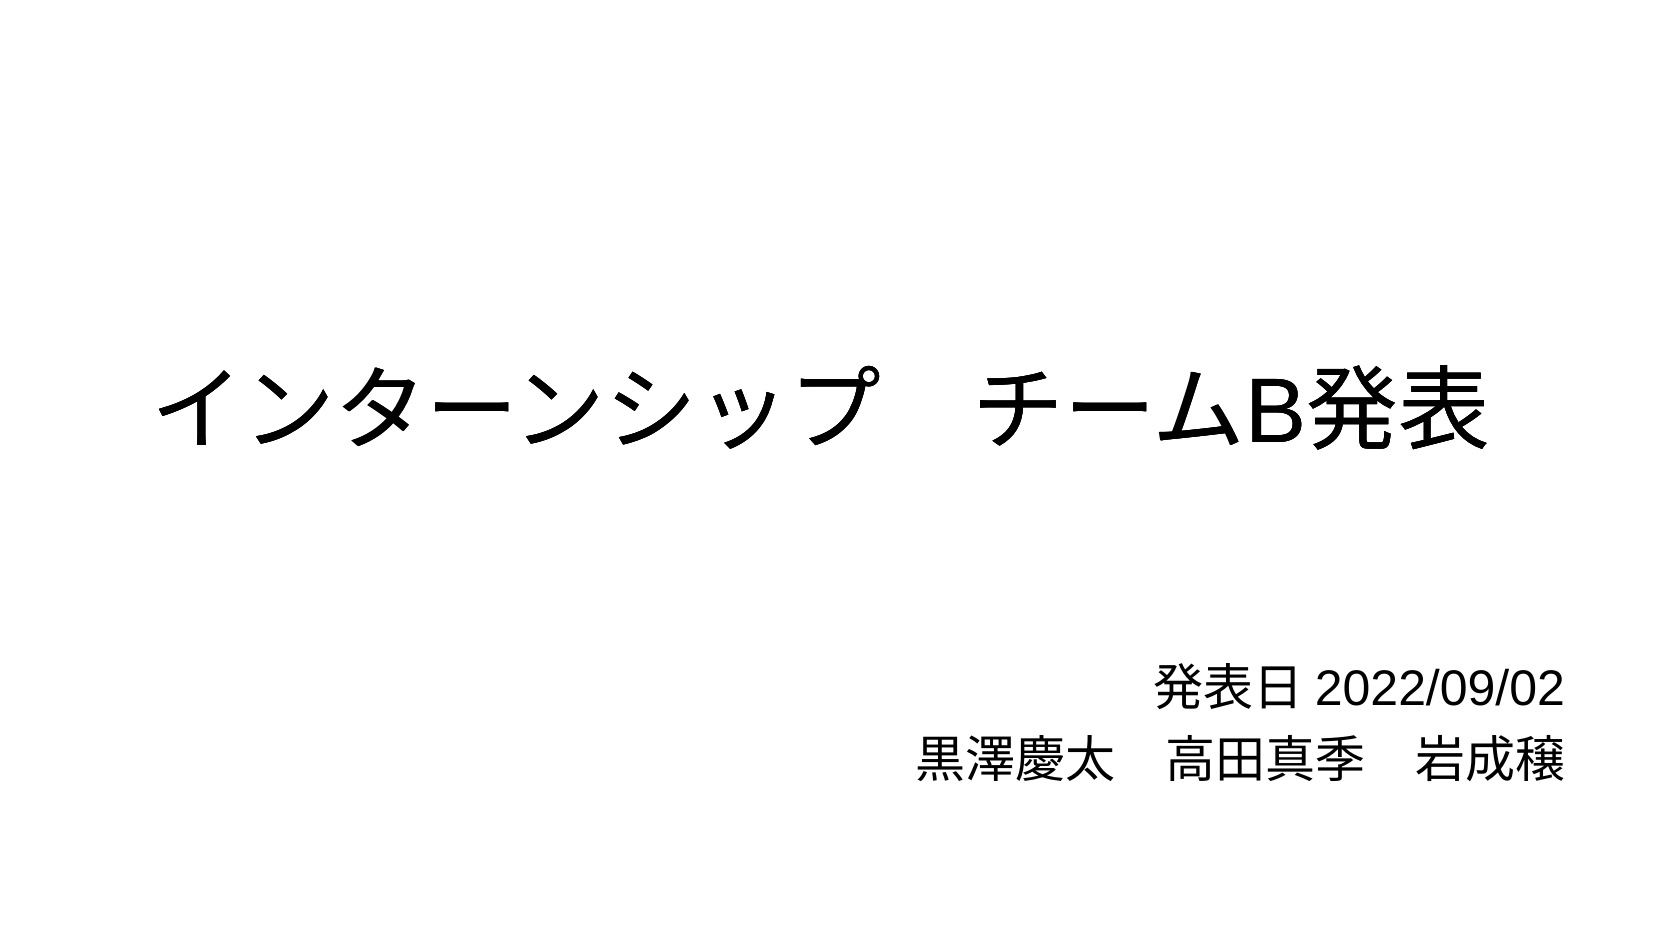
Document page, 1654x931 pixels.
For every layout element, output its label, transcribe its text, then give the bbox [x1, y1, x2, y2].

title インターンシップ チームB発表 [76, 324, 1566, 481]
title 発表日 2022/09/02 黒澤慶太 高田真季 岩成穣 [76, 641, 1565, 798]
